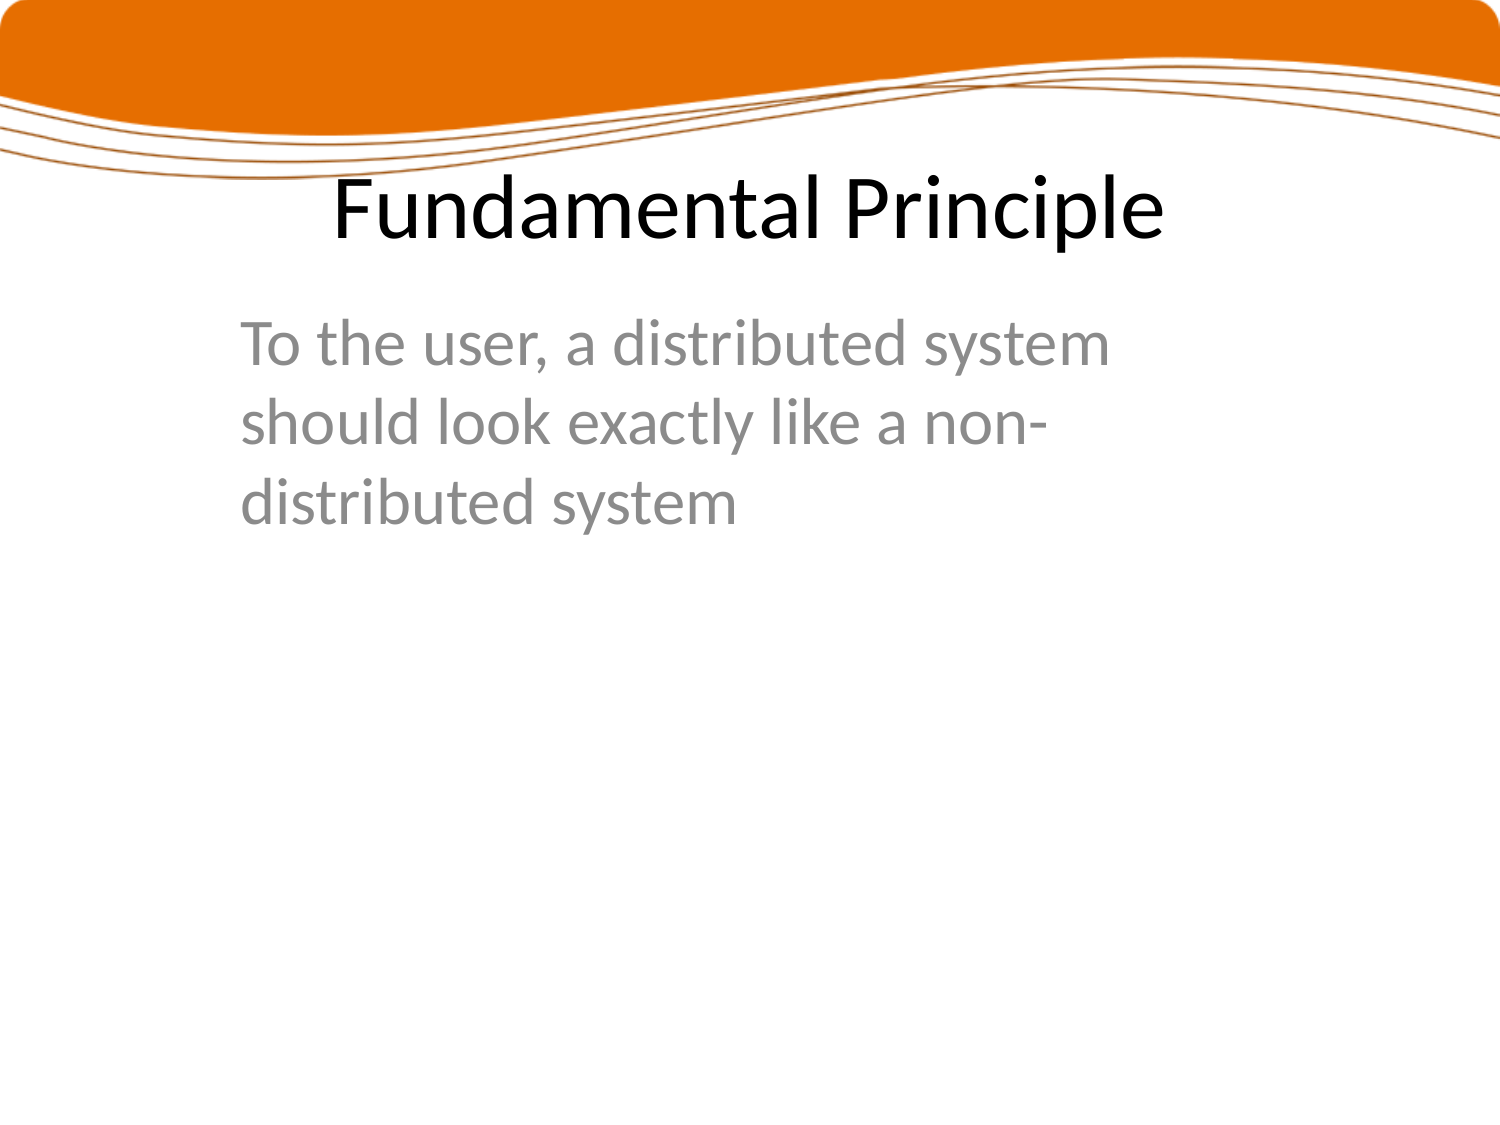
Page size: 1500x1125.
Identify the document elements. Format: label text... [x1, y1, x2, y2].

title Fundamental Principle [75, 125, 1425, 279]
picture [0, 0, 1500, 180]
subtitle To the user, a distributed system should look exactly like a non-distributed system [225, 290, 1275, 988]
